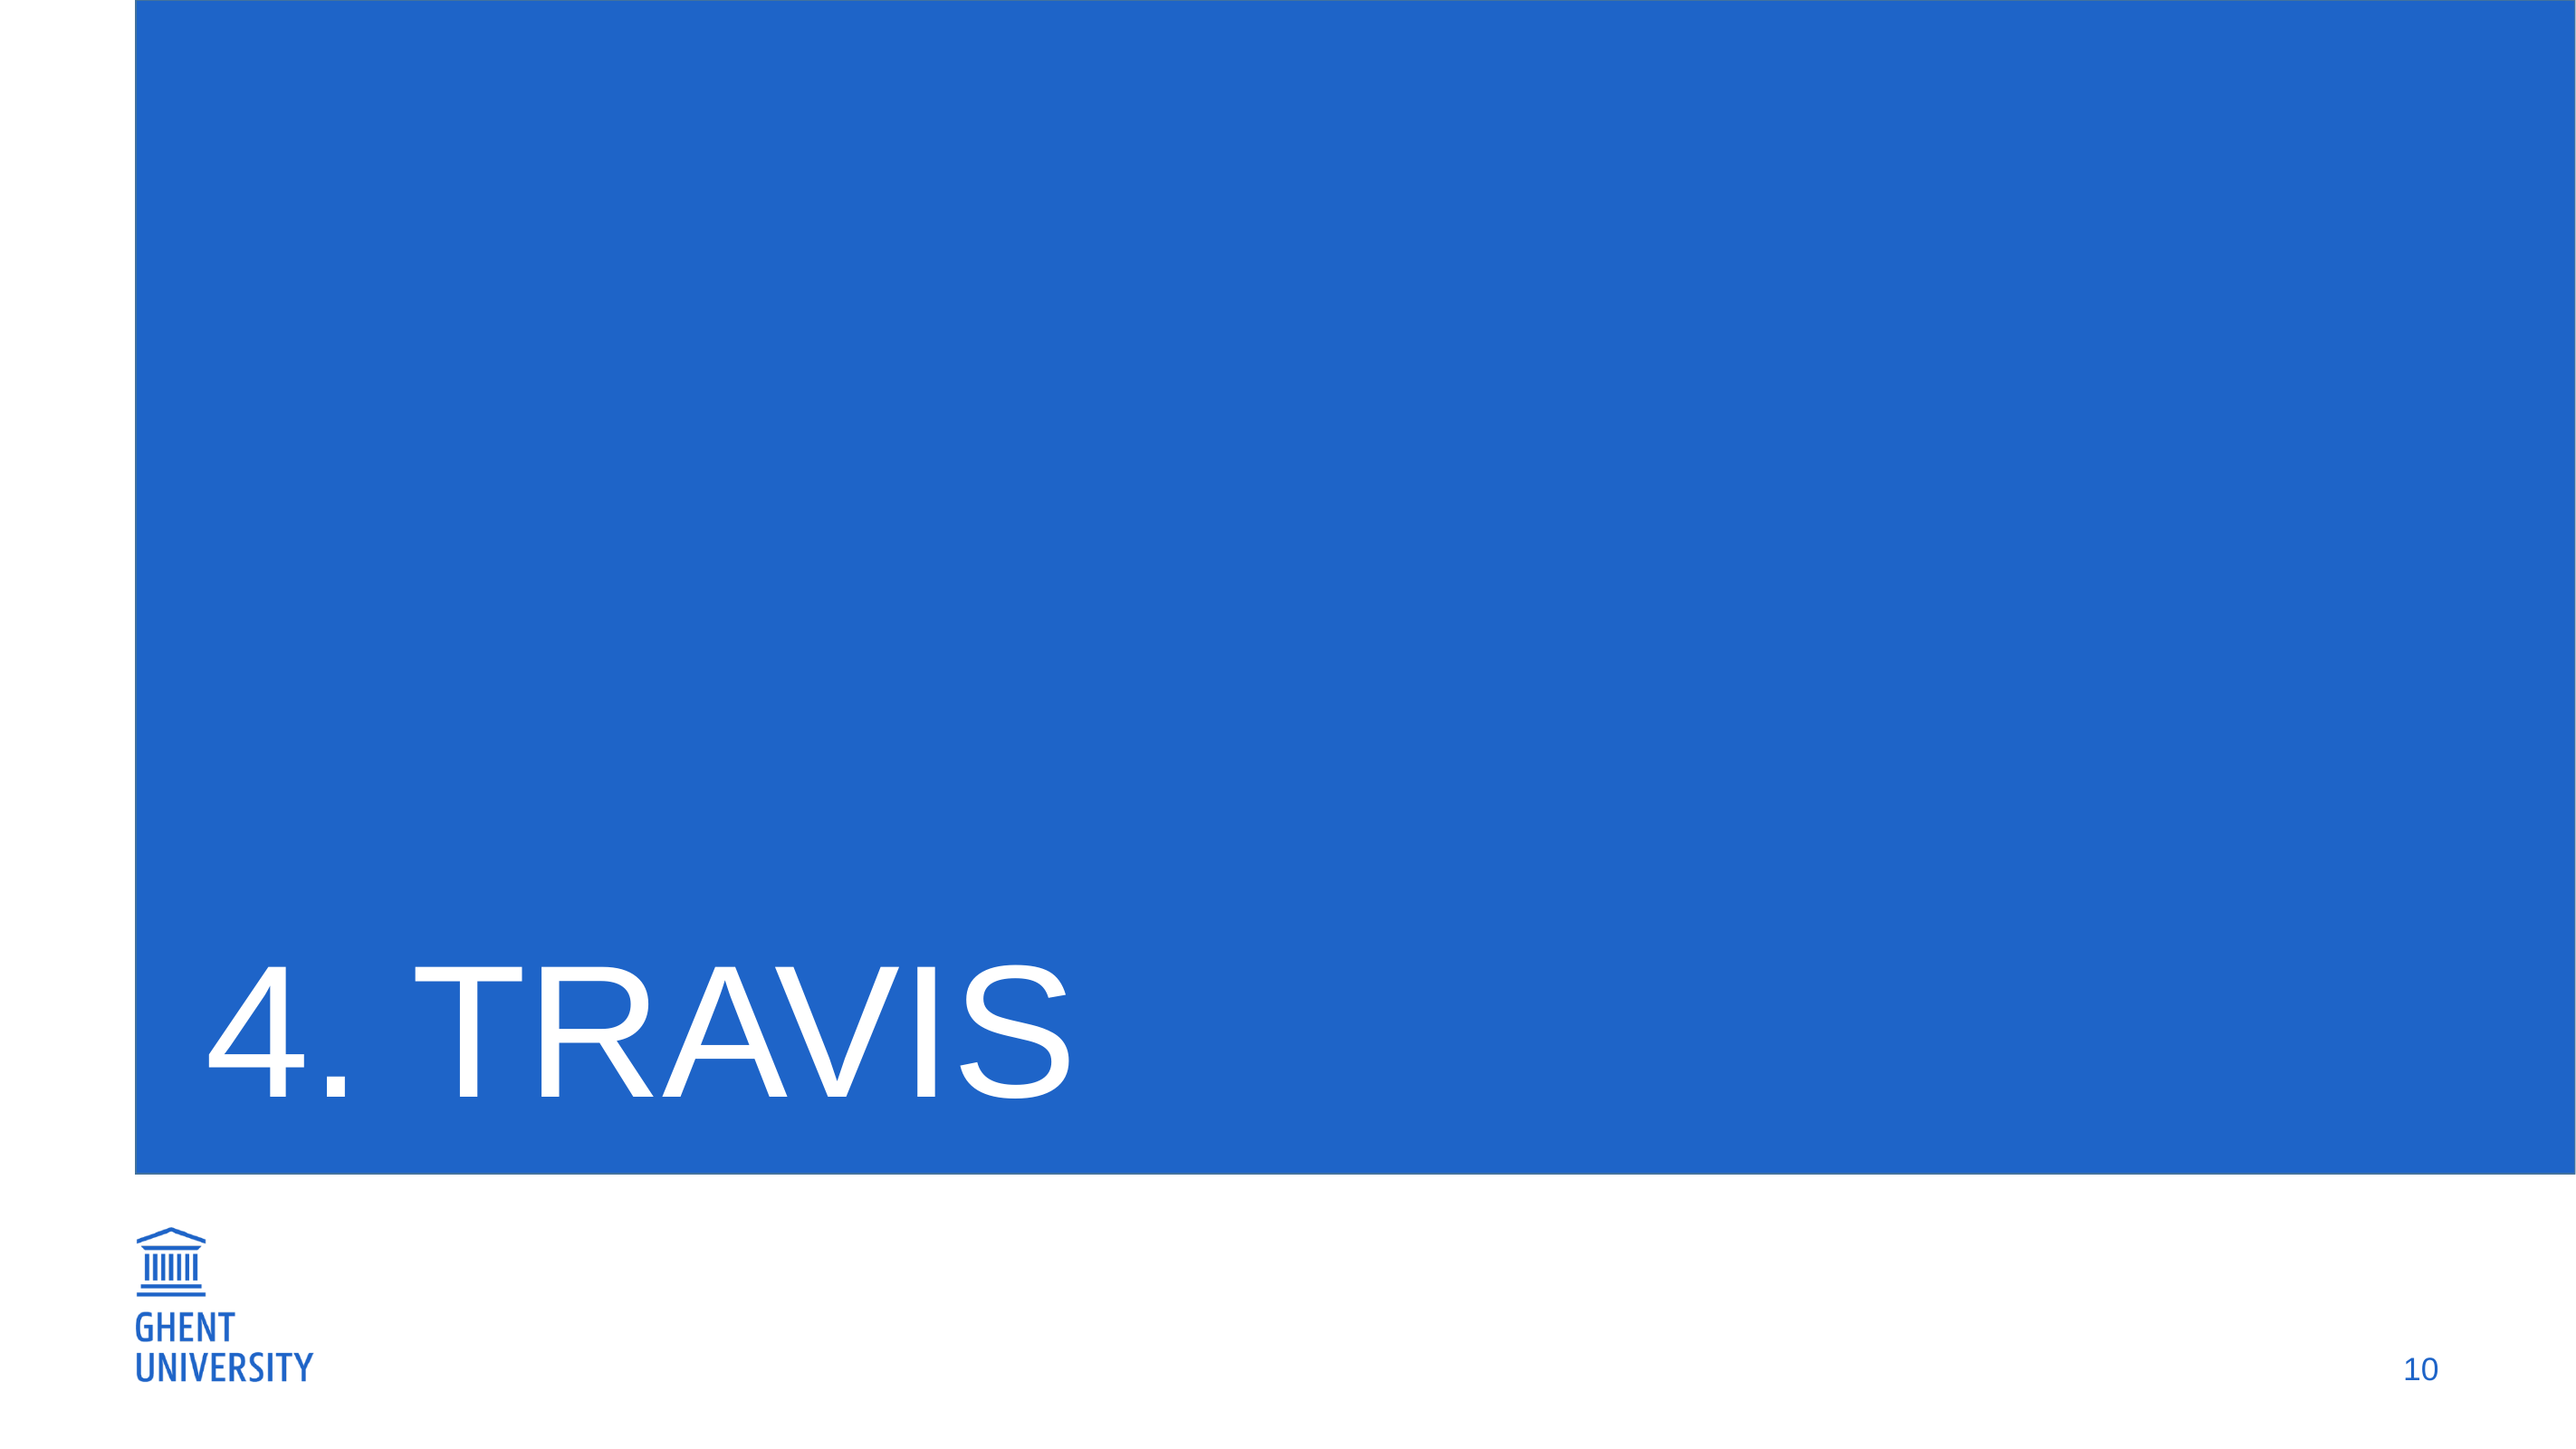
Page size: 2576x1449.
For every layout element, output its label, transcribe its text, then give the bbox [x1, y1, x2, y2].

title 4. Travis [191, 482, 2447, 1142]
picture [68, 1175, 411, 1449]
slide_number <number> [2315, 1329, 2453, 1407]
